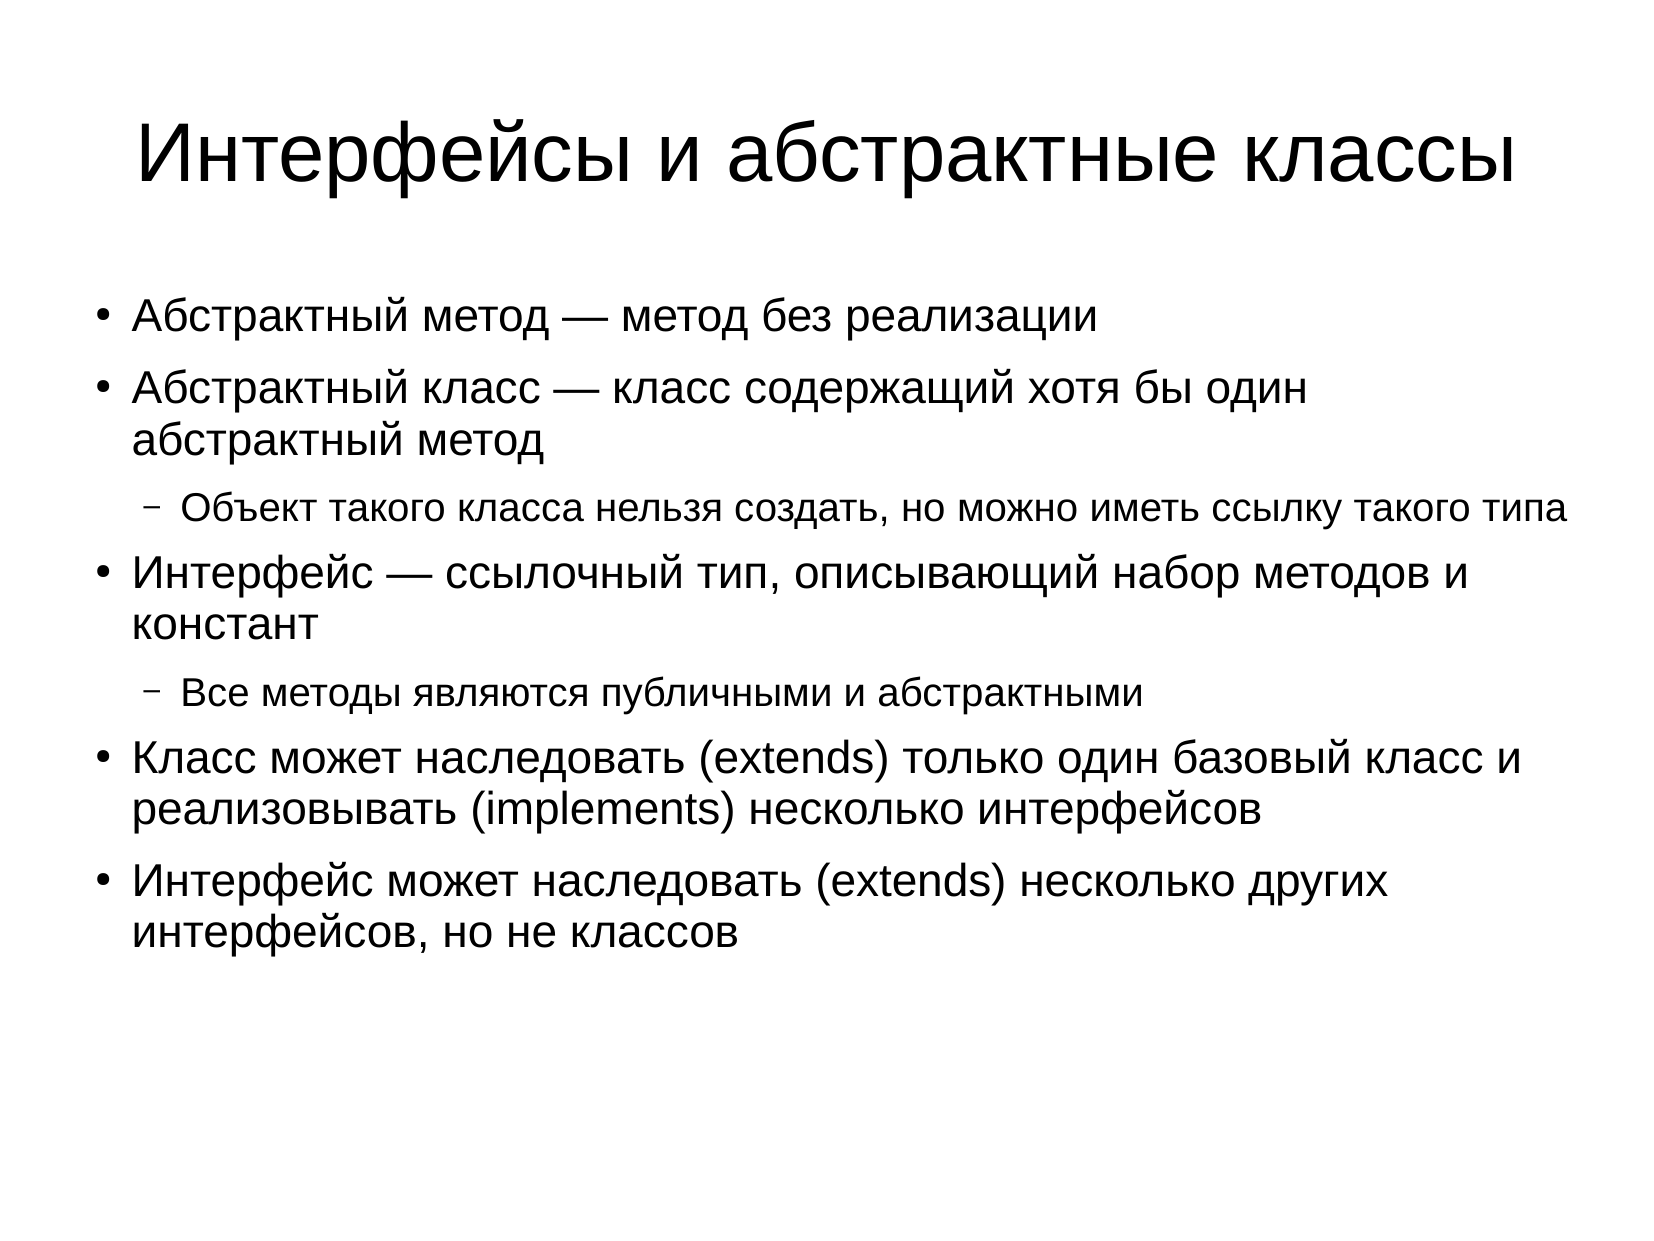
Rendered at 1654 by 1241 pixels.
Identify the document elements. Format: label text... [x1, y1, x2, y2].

list Абстрактный метод — метод без реализации Абстрактный класс — класс содержащий хотя бы один абстрактный метод Объект такого класса нельзя создать, но можно иметь ссылку такого типа Интерфейс — ссылочный тип, описывающий набор методов и констант Все методы являются публичными и абстрактными Класс может наследовать (extends) только один базовый класс и реализовывать (implements) несколько интерфейсов Интерфейс может наследовать (extends) несколько других интерфейсов, но не классов [82, 290, 1571, 1010]
title Интерфейсы и абстрактные классы [82, 49, 1571, 257]
